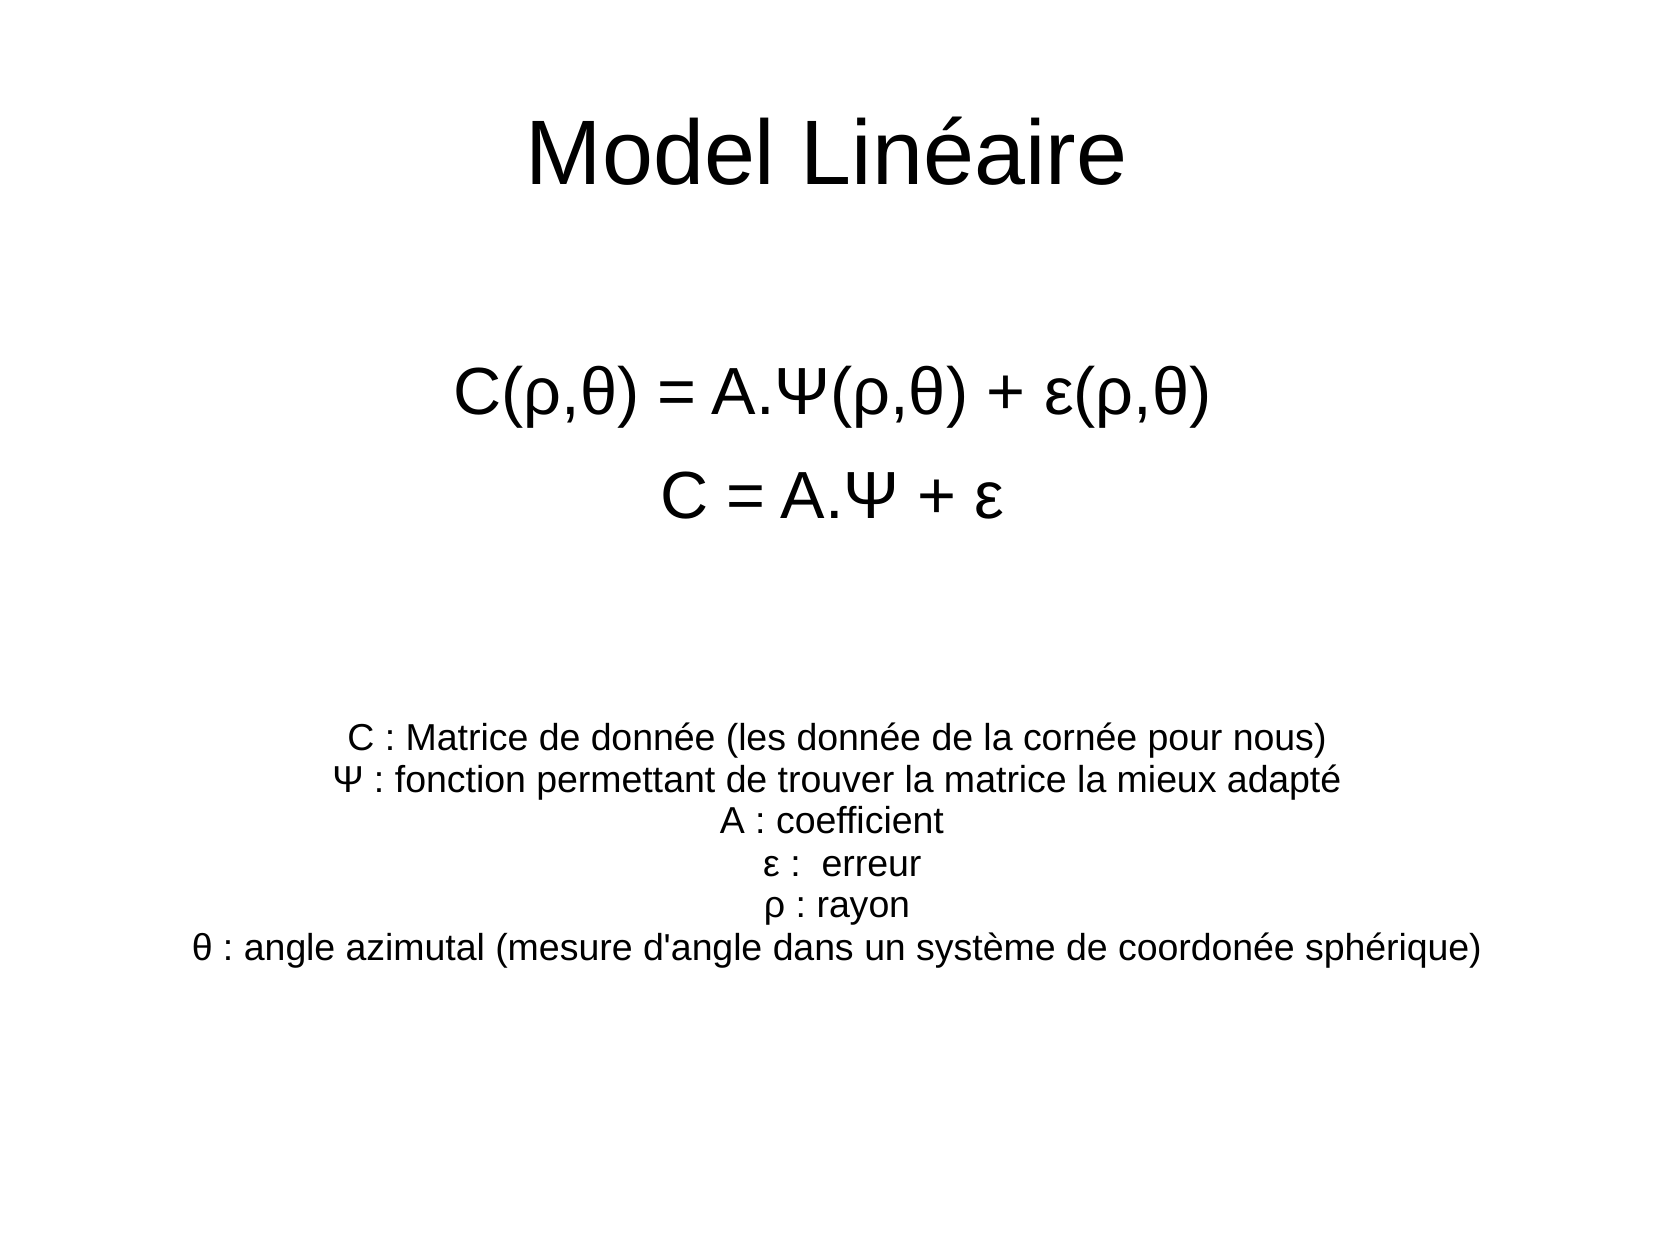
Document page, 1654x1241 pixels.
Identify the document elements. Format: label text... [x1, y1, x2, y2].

title Model Linéaire [82, 49, 1571, 257]
text_box C : Matrice de donnée (les donnée de la cornée pour nous) Ψ : fonction permettant de trouver la matrice la mieux adapté A : coefficient ε : erreur ρ : rayon θ : angle azimutal (mesure d'angle dans un système de coordonée sphérique) [177, 708, 1498, 976]
list C(ρ,θ) = A.Ψ(ρ,θ) + ε(ρ,θ) C = A.Ψ + ε [366, 284, 1300, 603]
